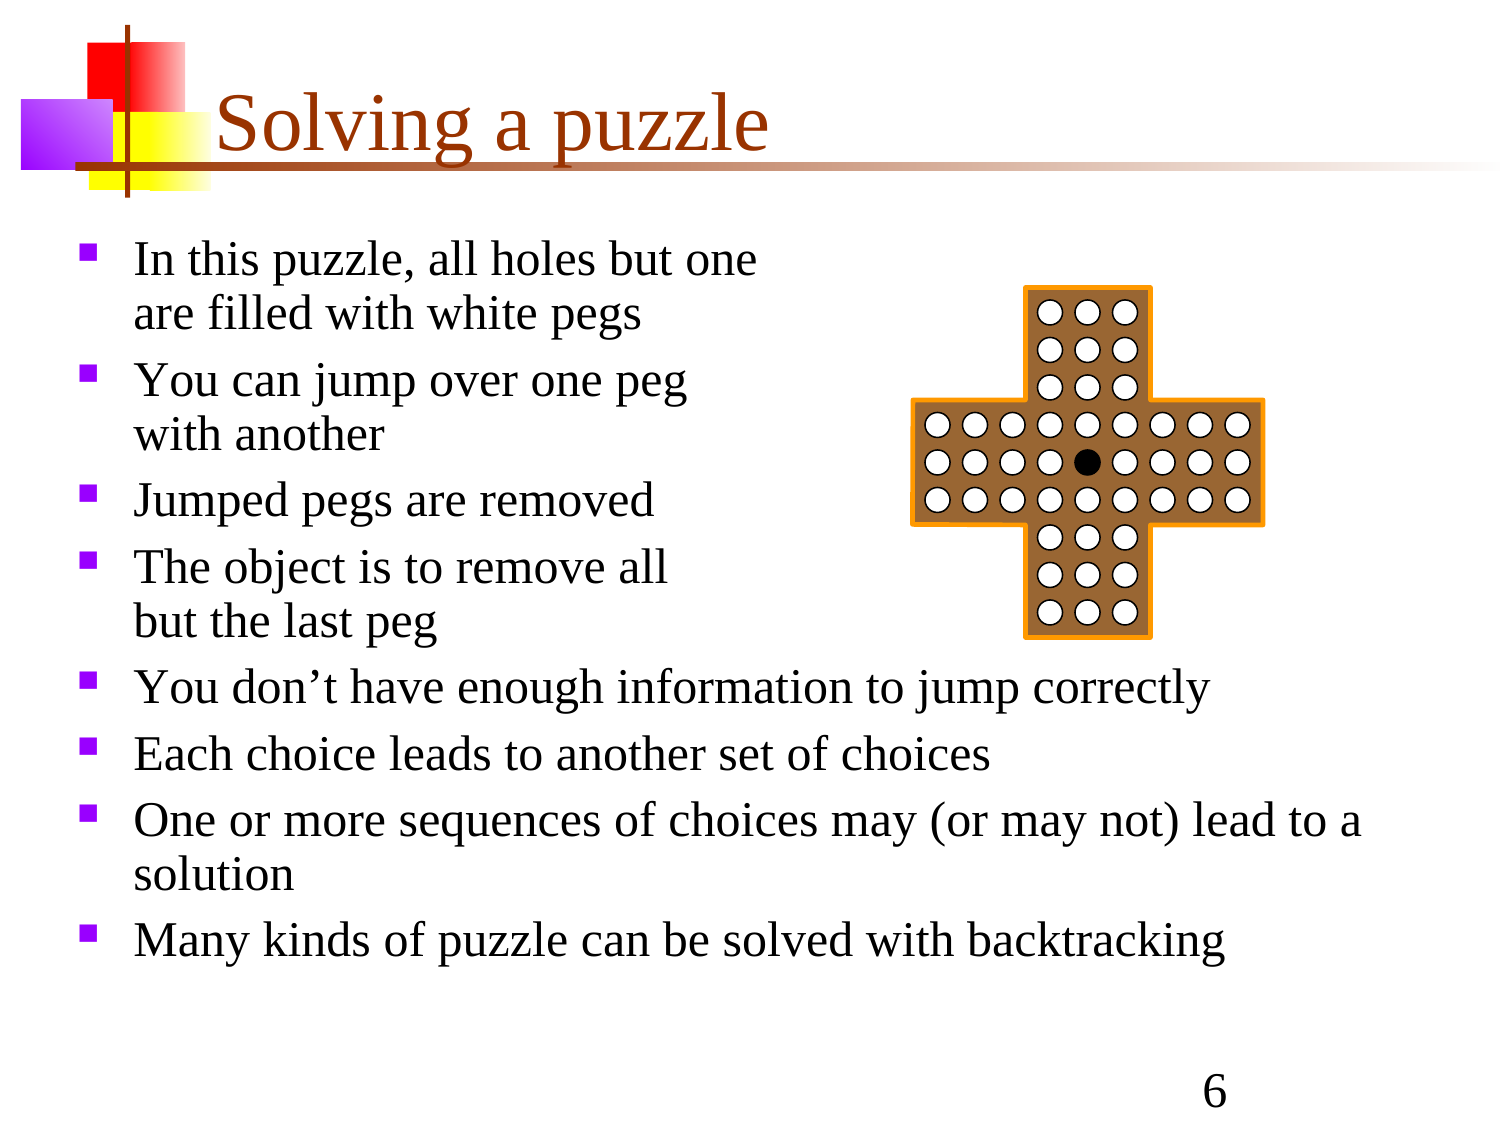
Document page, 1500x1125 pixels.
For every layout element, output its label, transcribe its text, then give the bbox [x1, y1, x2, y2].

text_box [915, 290, 1260, 635]
list In this puzzle, all holes but one are filled with white pegs You can jump over one peg with another Jumped pegs are removed The object is to remove all but the last peg You don’t have enough information to jump correctly Each choice leads to another set of choices One or more sequences of choices may (or may not) lead to a solution Many kinds of puzzle can be solved with backtracking [62, 224, 1400, 1007]
title Solving a puzzle [199, 37, 1479, 175]
